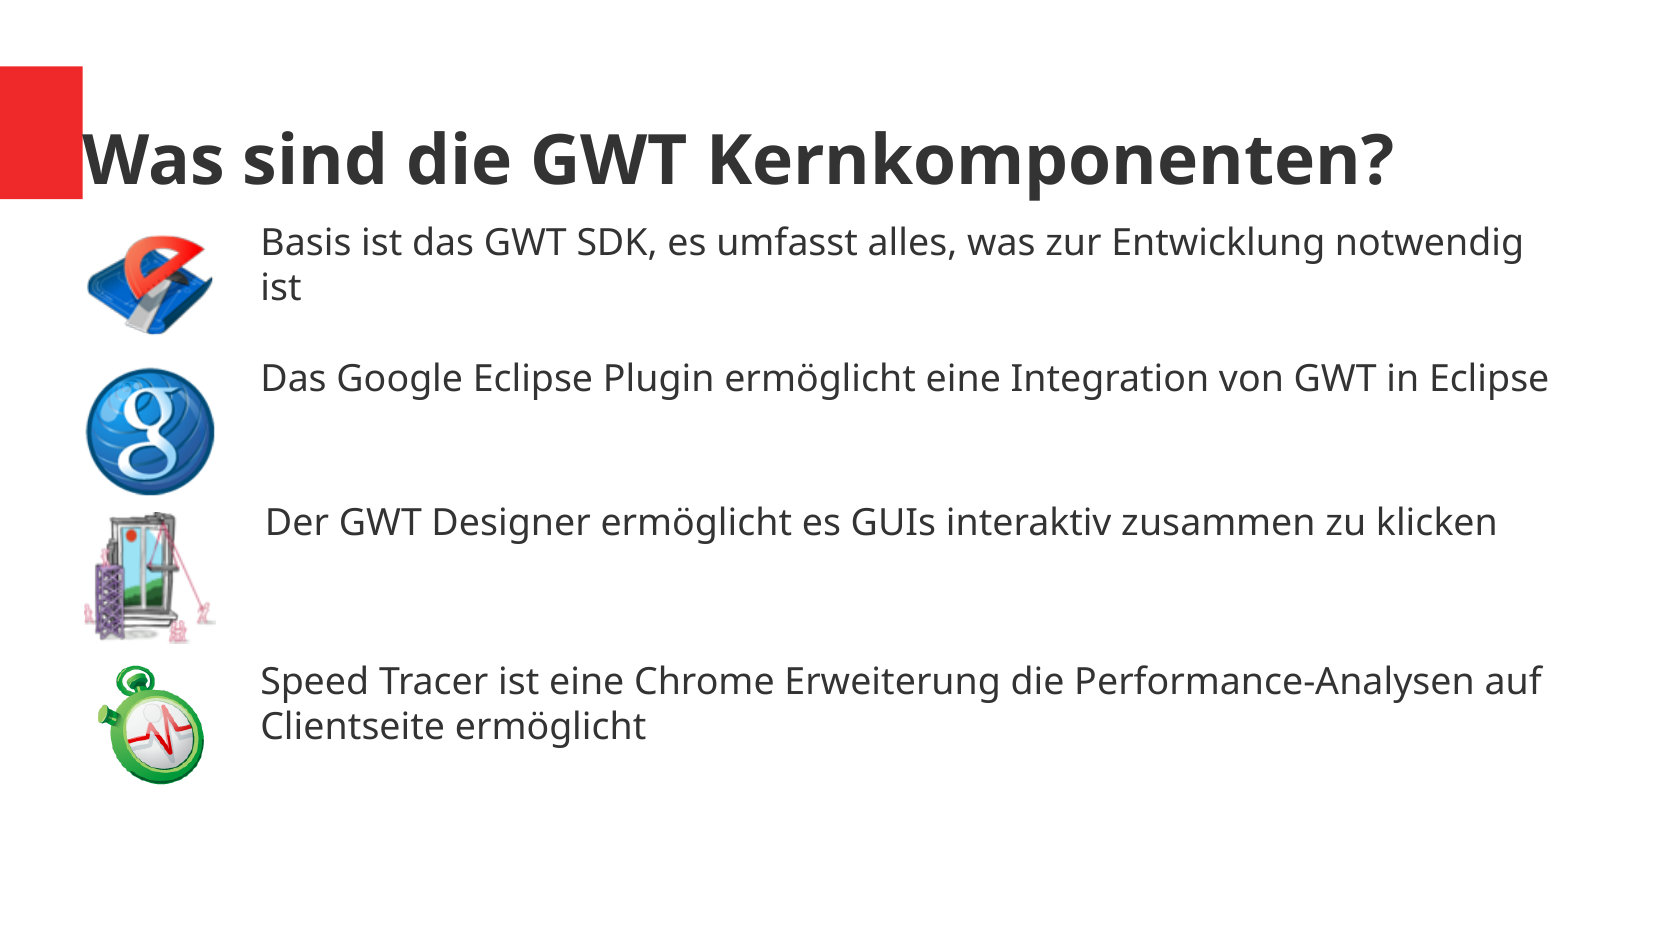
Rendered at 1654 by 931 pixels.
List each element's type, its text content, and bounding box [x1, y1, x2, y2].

title Was sind die GWT Kernkomponenten? [82, 14, 1571, 216]
list Basis ist das GWT SDK, es umfasst alles, was zur Entwicklung notwendig ist [260, 217, 1571, 352]
picture [84, 512, 216, 644]
list Das Google Eclipse Plugin ermöglicht eine Integration von GWT in Eclipse [260, 354, 1571, 489]
list Speed Tracer ist eine Chrome Erweiterung die Performance-Analysen auf Clientseite ermöglicht [260, 656, 1571, 762]
picture [84, 366, 216, 497]
picture [84, 219, 216, 351]
list Der GWT Designer ermöglicht es GUIs interaktiv zusammen zu klicken [264, 498, 1576, 632]
picture [84, 659, 216, 790]
